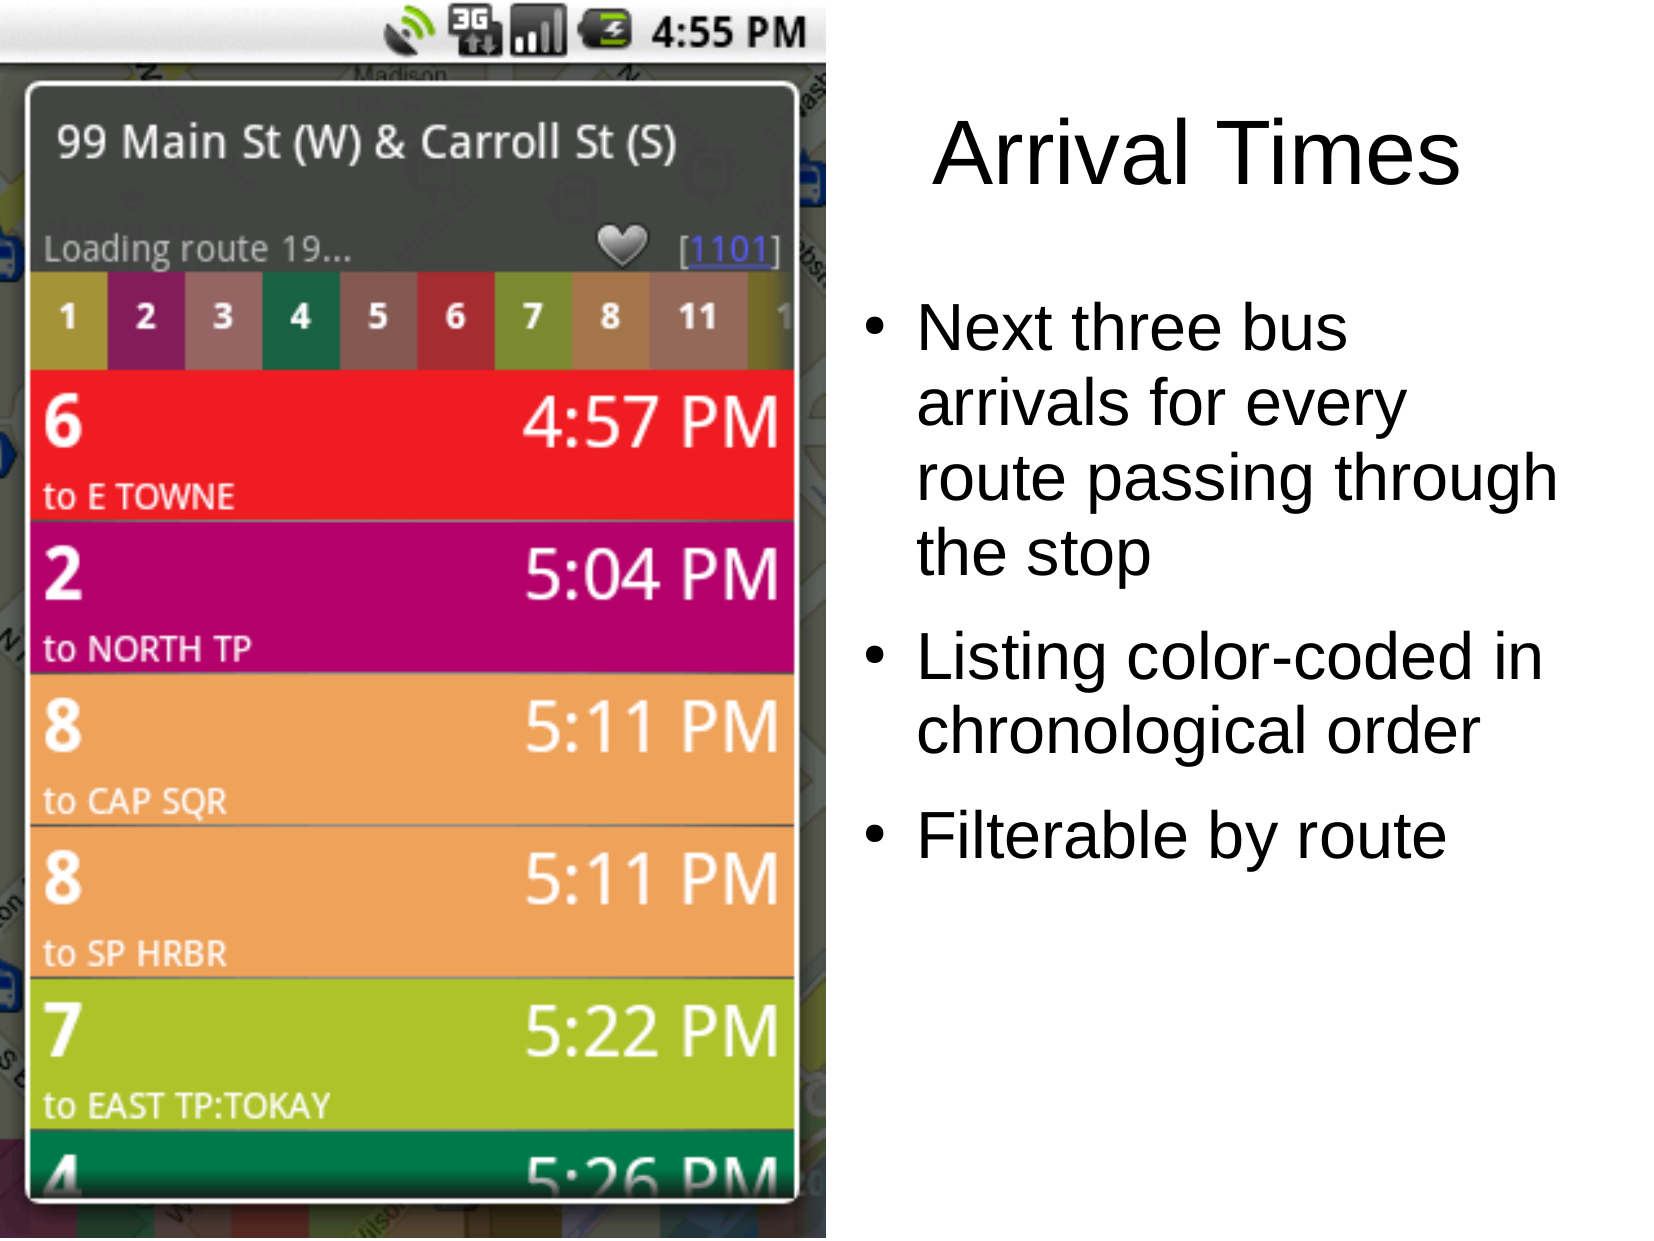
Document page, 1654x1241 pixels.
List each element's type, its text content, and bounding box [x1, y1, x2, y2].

list Next three bus arrivals for every route passing through the stop Listing color-coded in chronological order Filterable by route [845, 290, 1572, 1109]
title Arrival Times [826, 49, 1571, 257]
picture [0, 0, 826, 1238]
